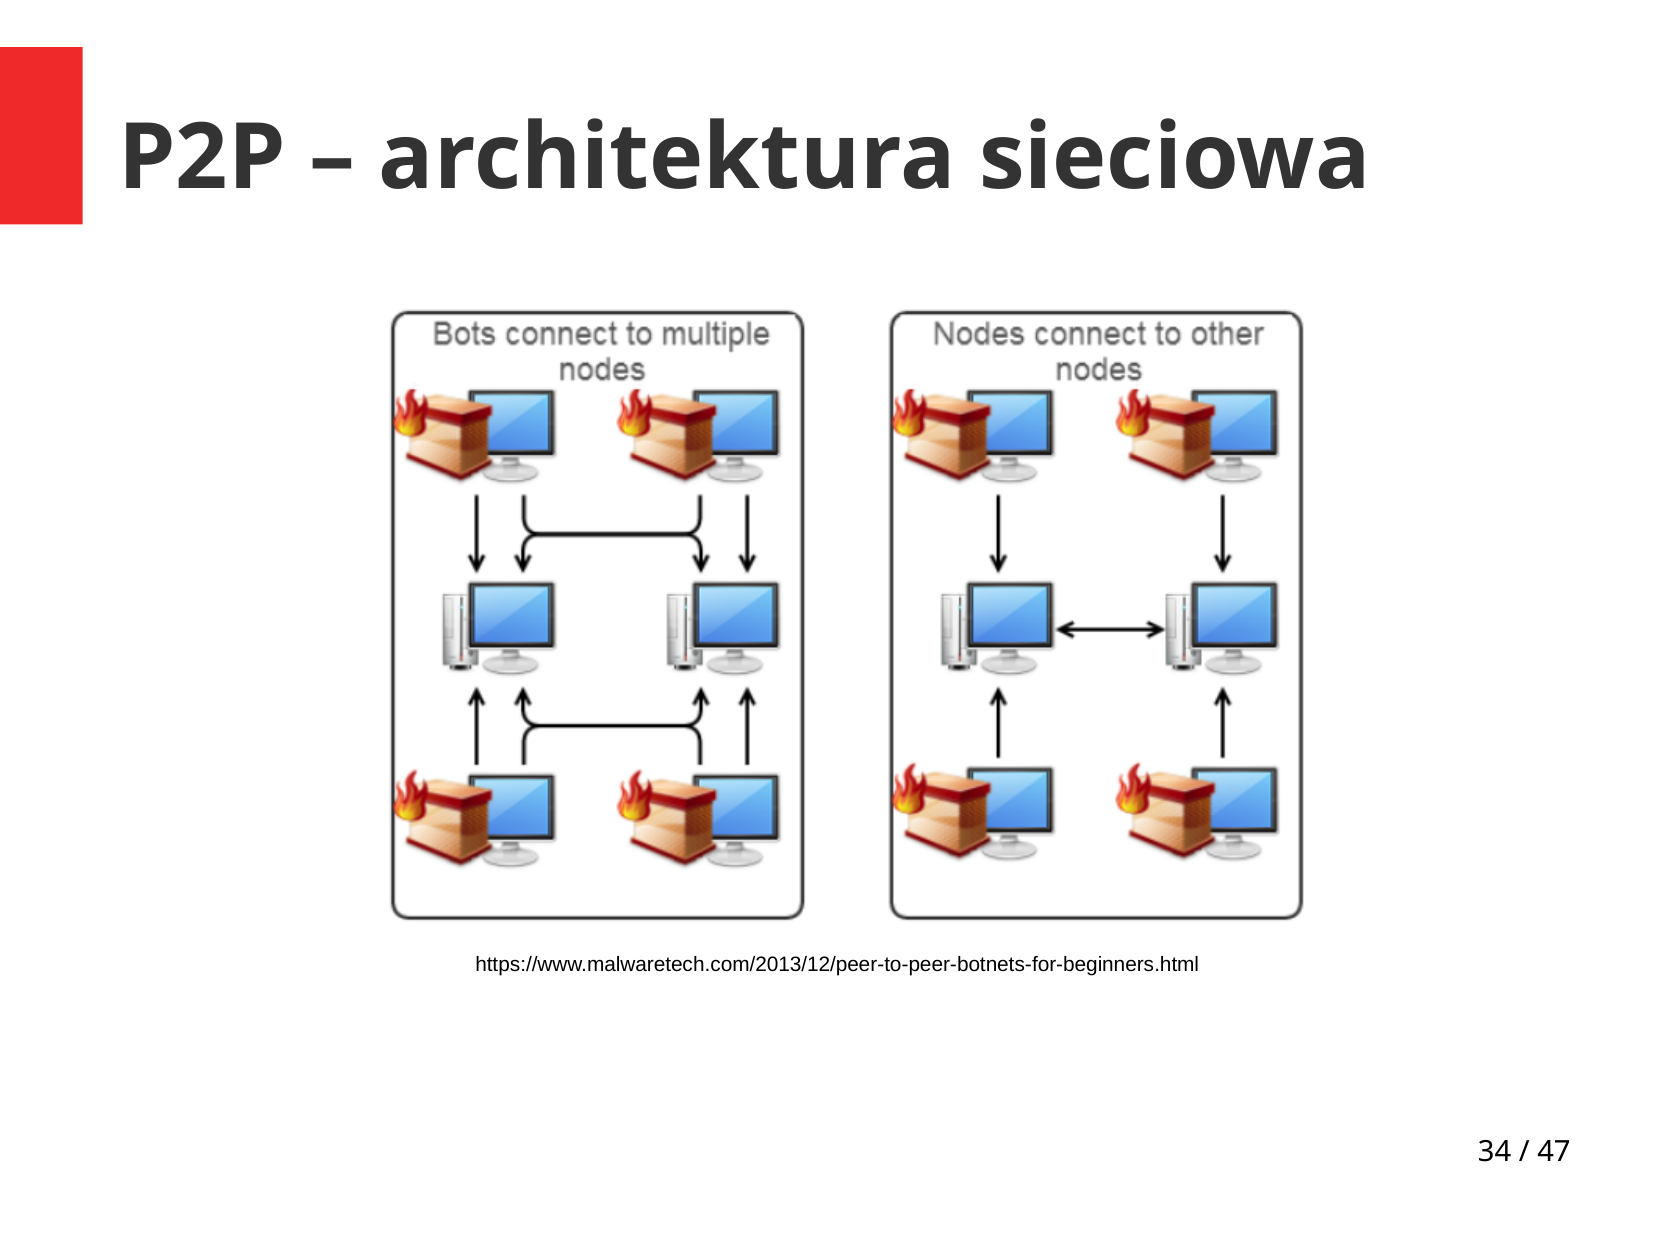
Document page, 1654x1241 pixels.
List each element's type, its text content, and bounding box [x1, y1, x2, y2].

title P2P – architektura sieciowa [118, 49, 1571, 257]
picture [376, 302, 1305, 934]
text_box https://www.malwaretech.com/2013/12/peer-to-peer-botnets-for-beginners.html [460, 944, 1418, 979]
